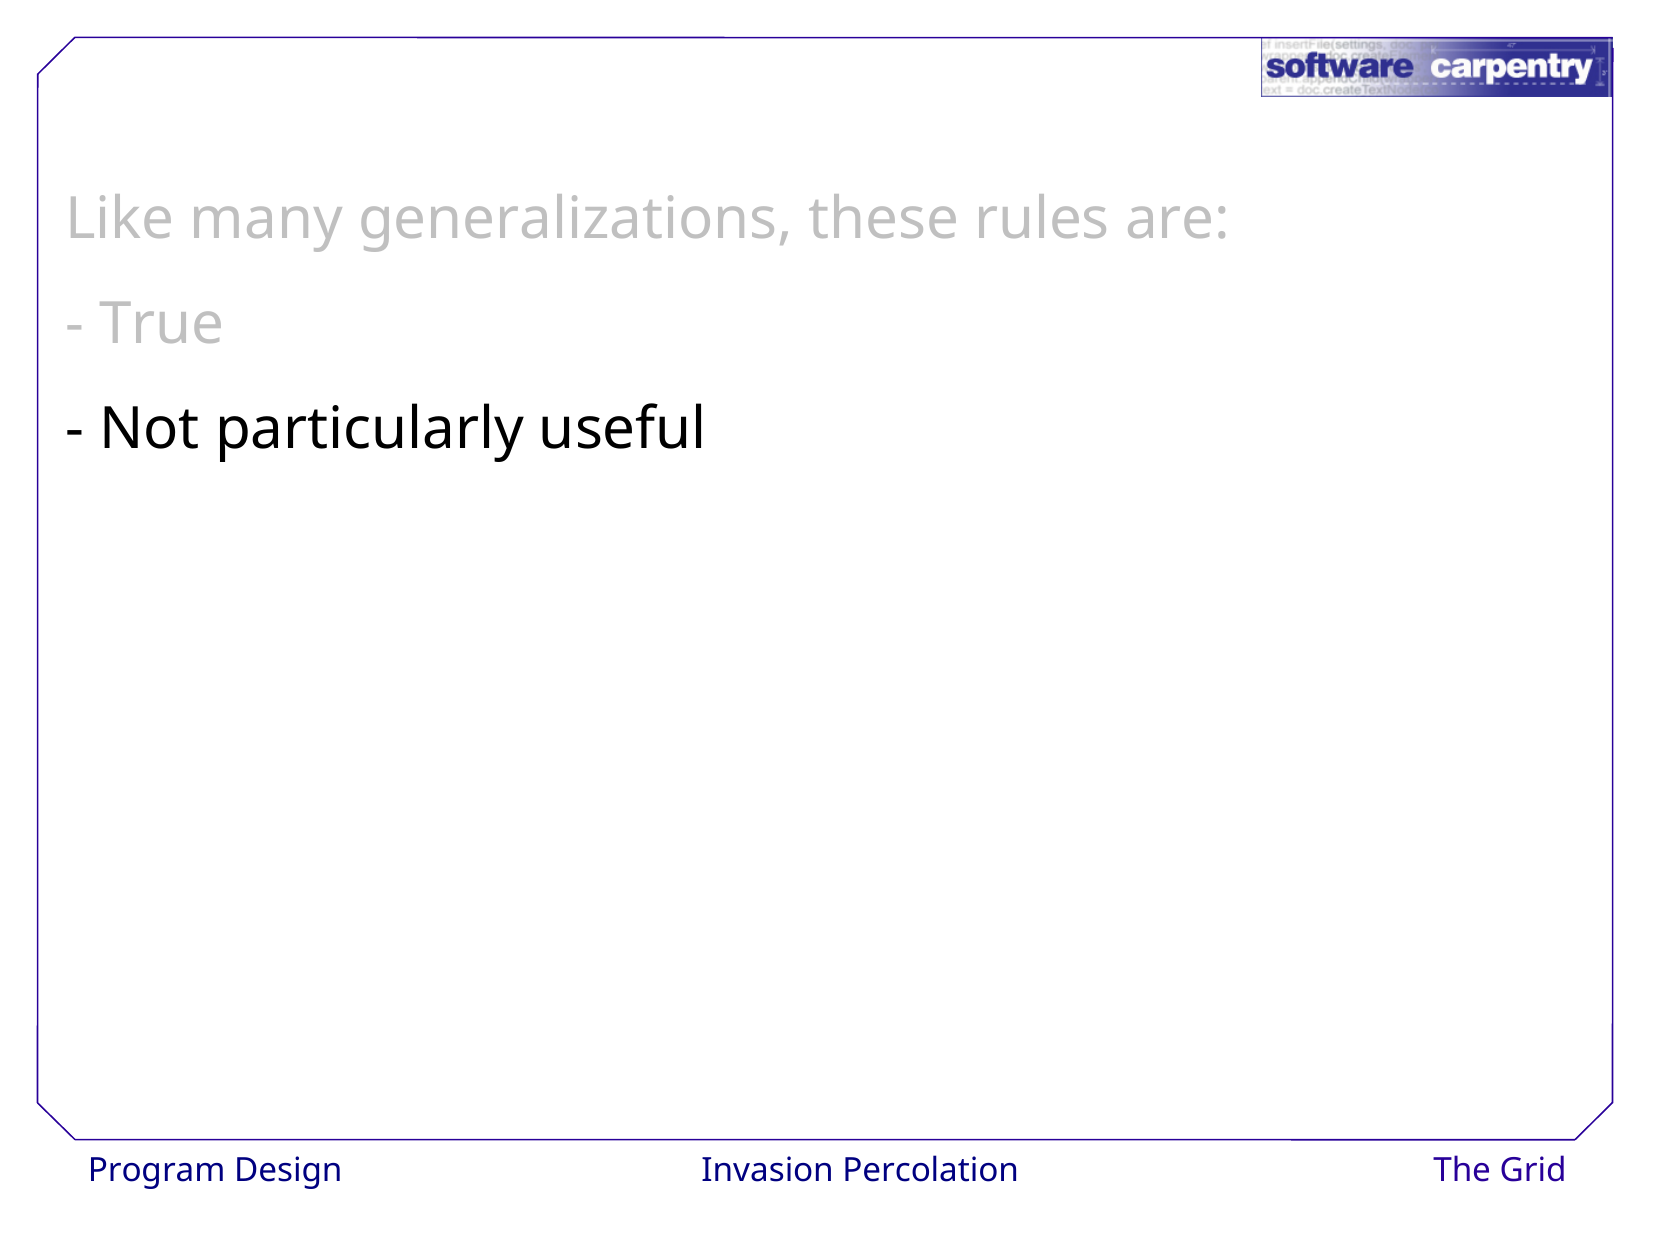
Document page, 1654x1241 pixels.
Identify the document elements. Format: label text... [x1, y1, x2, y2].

text_box Like many generalizations, these rules are: - True - Not particularly useful [50, 138, 1396, 469]
picture [1261, 39, 1613, 97]
